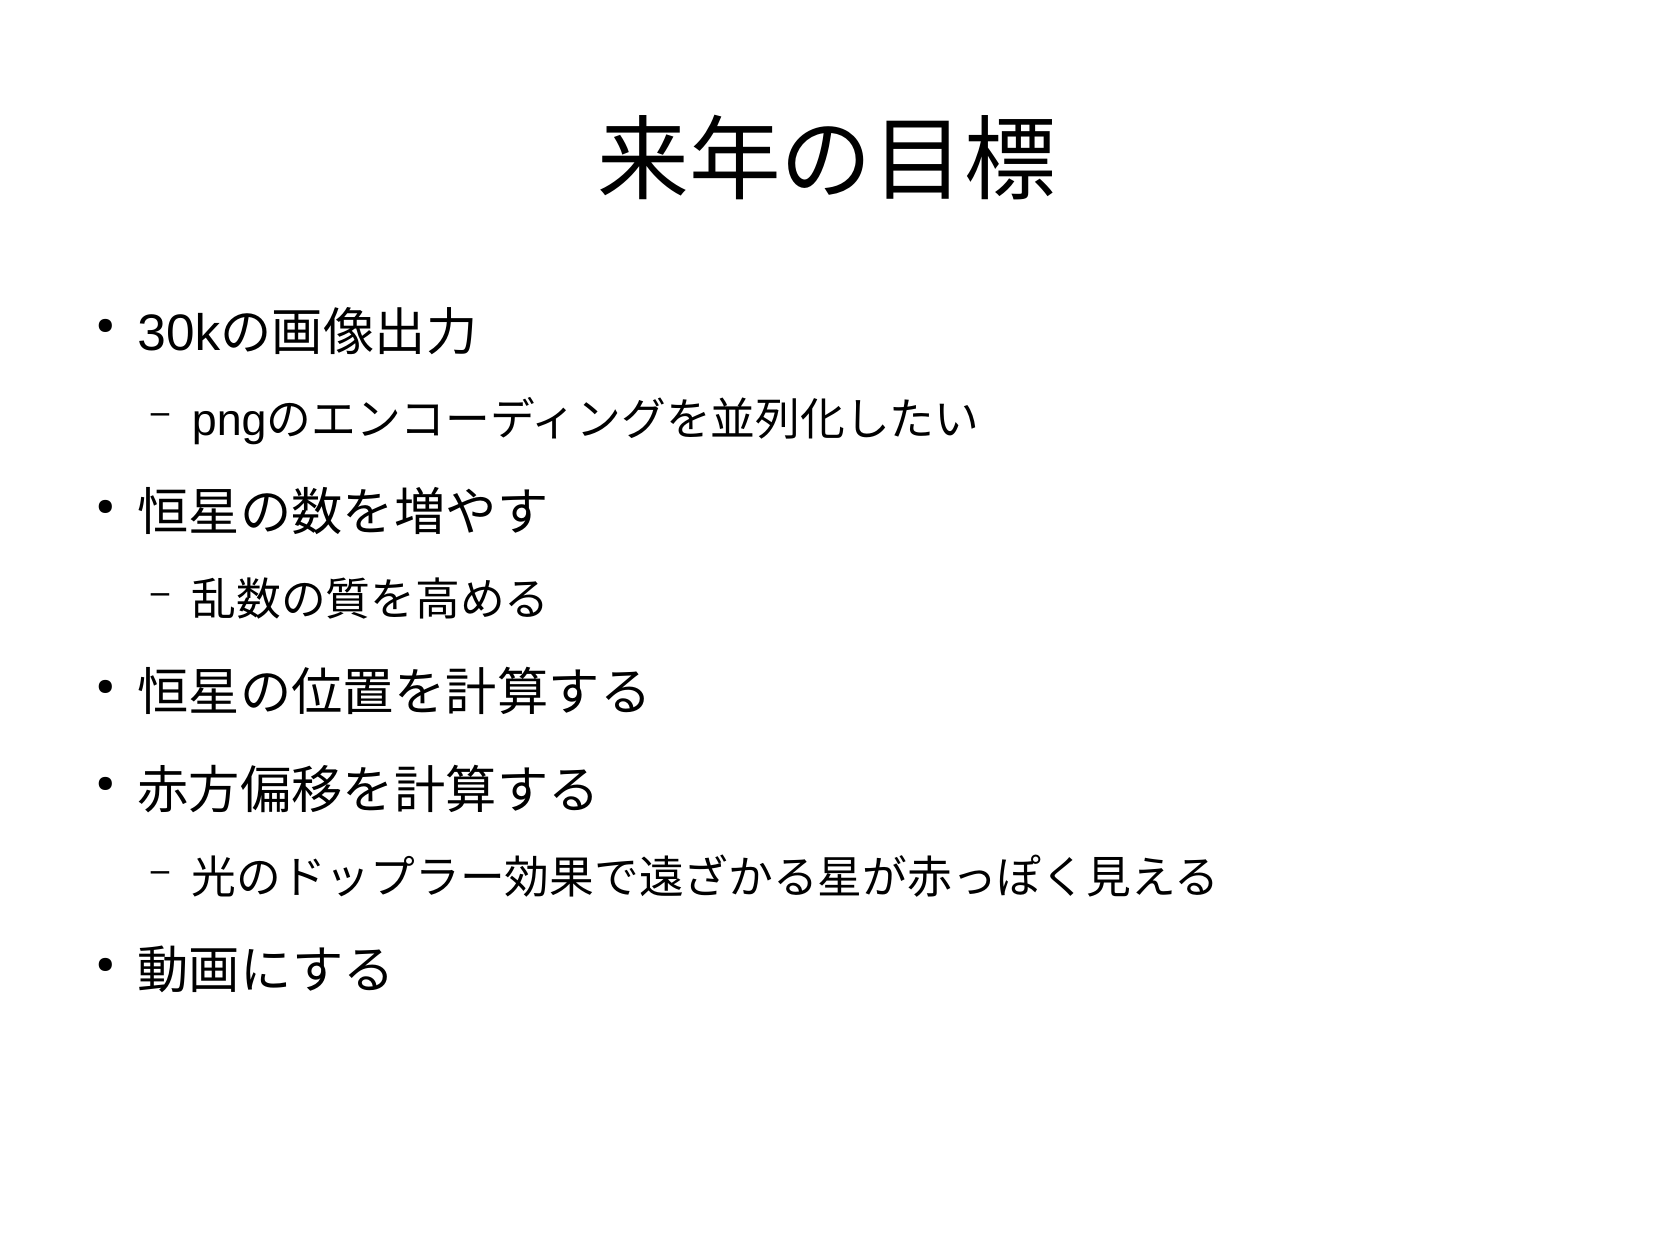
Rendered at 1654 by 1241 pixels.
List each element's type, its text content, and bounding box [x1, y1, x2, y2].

title 来年の目標 [82, 49, 1571, 257]
list 30kの画像出力 pngのエンコーディングを並列化したい 恒星の数を増やす 乱数の質を高める 恒星の位置を計算する 赤方偏移を計算する 光のドップラー効果で遠ざかる星が赤っぽく見える 動画にする [82, 290, 1571, 1010]
